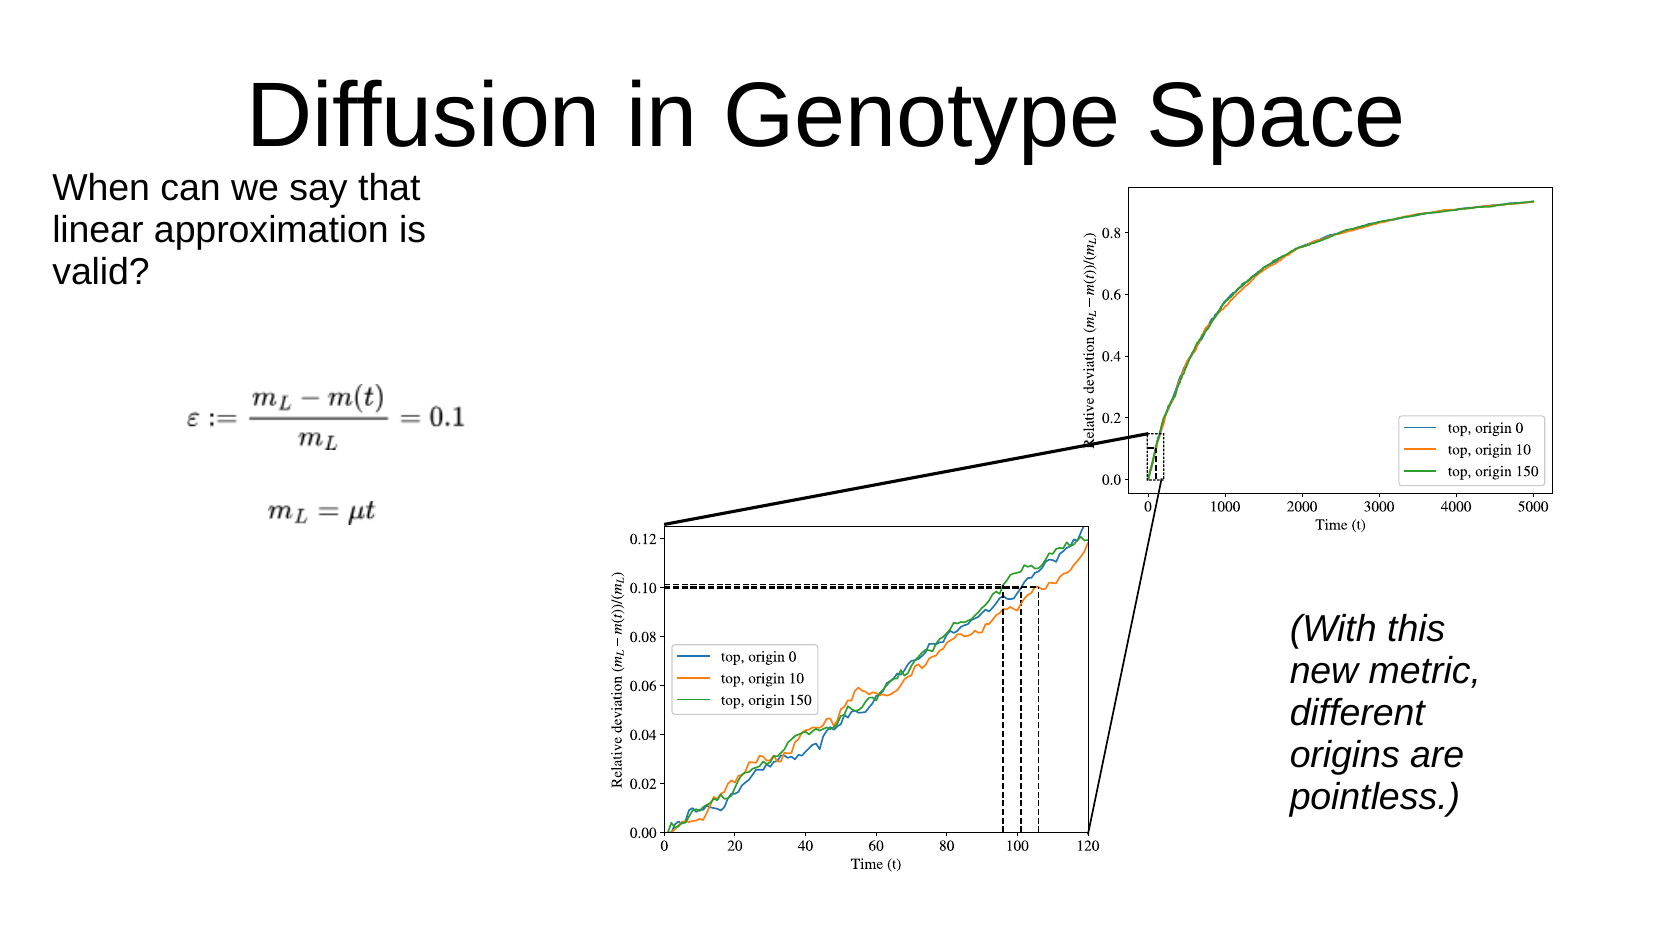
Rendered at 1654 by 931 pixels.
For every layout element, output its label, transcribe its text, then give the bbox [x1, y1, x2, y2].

text_box When can we say that linear approximation is valid? [37, 159, 526, 301]
picture [187, 384, 466, 451]
text_box (With this new metric, different origins are pointless.) [1275, 600, 1501, 825]
picture [600, 193, 1569, 889]
picture [268, 501, 376, 526]
title Diffusion in Genotype Space [82, 37, 1571, 193]
